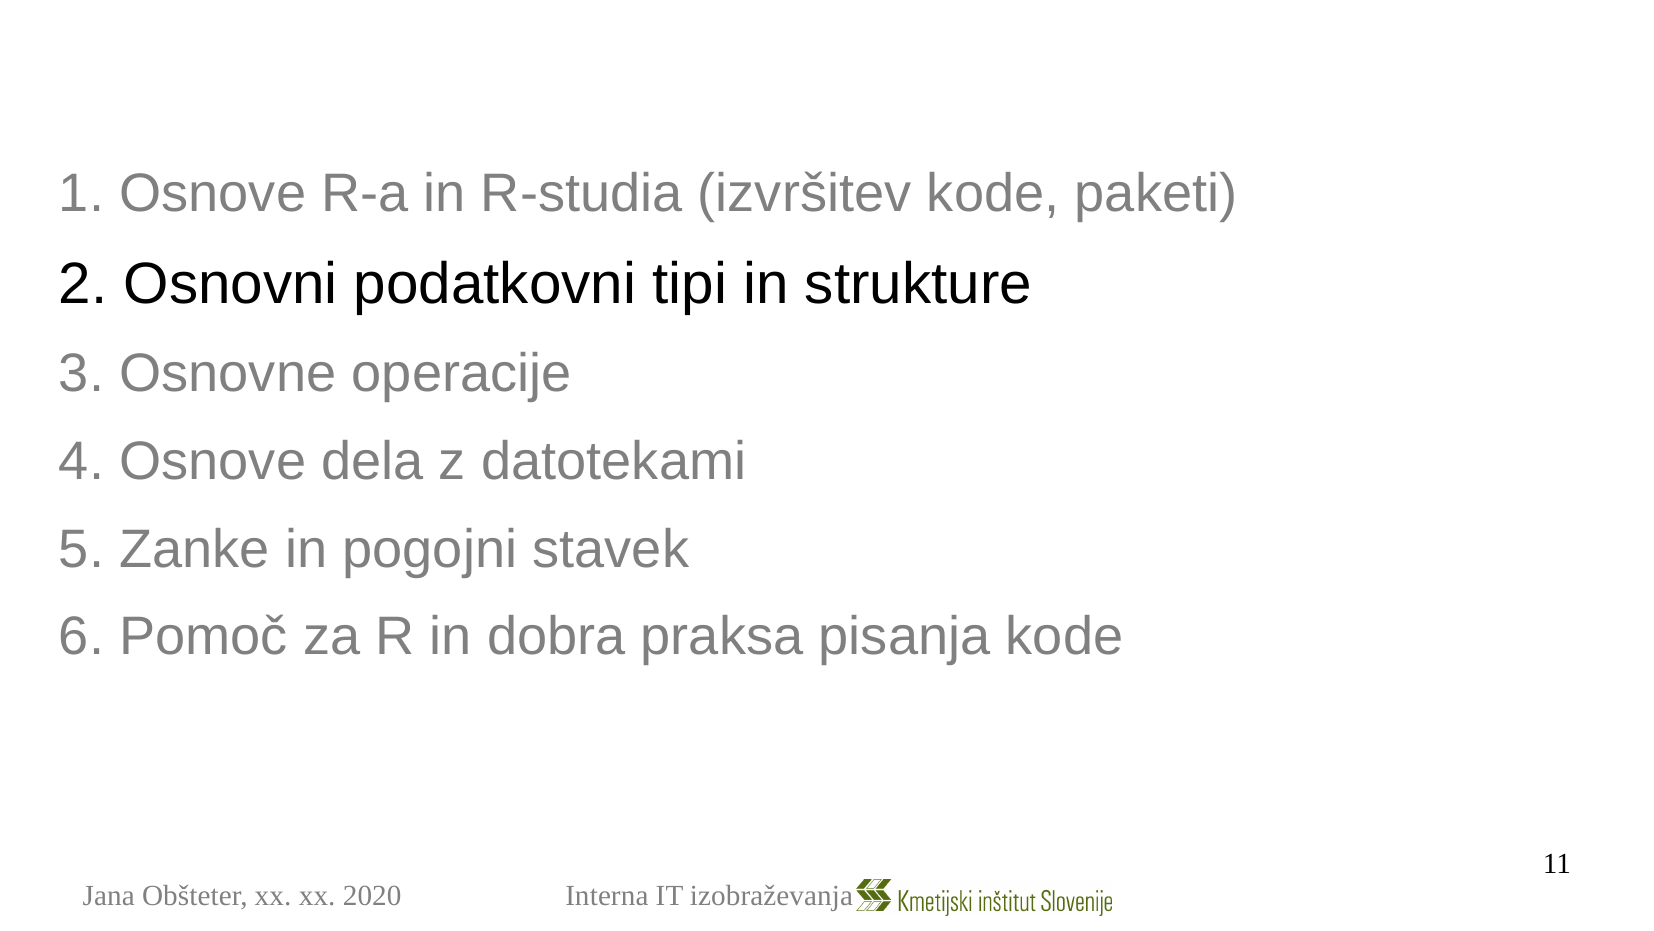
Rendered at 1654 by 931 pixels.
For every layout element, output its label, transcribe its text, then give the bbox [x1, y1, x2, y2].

list 1. Osnove R-a in R-studia (izvršitev kode, paketi) 2. Osnovni podatkovni tipi in strukture 3. Osnovne operacije 4. Osnove dela z datotekami 5. Zanke in pogojni stavek 6. Pomoč za R in dobra praksa pisanja kode [59, 153, 1619, 815]
picture [856, 879, 1112, 916]
